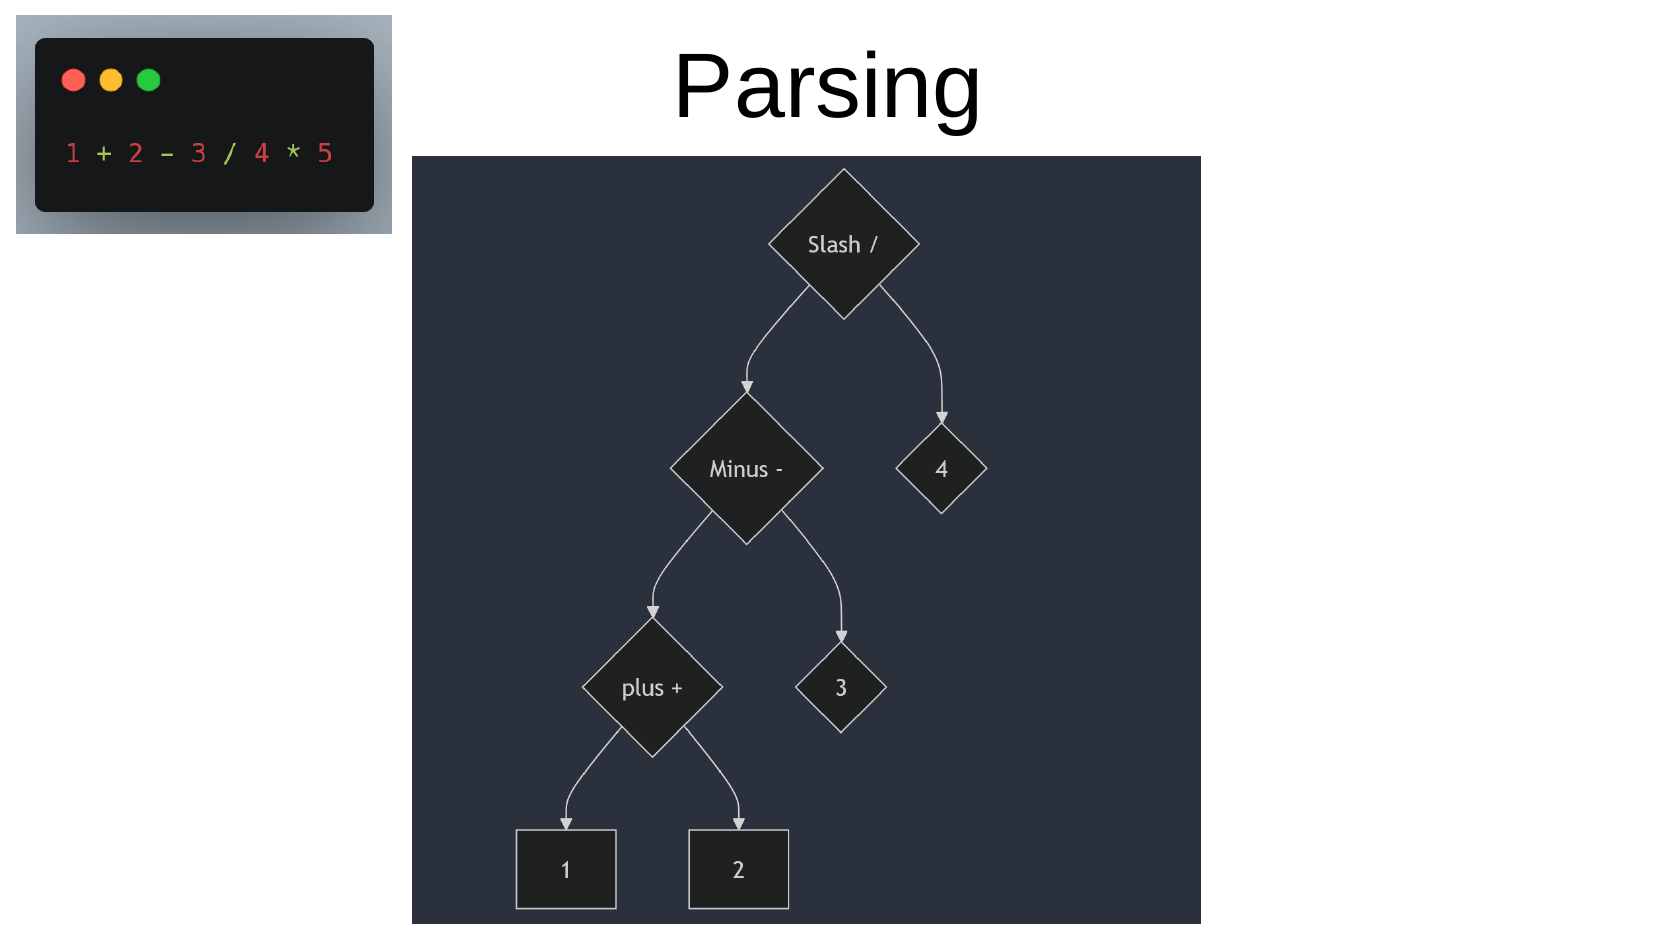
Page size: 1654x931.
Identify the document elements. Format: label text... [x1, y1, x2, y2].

title Parsing [84, 7, 1573, 163]
picture [412, 156, 1201, 924]
picture [16, 15, 392, 234]
